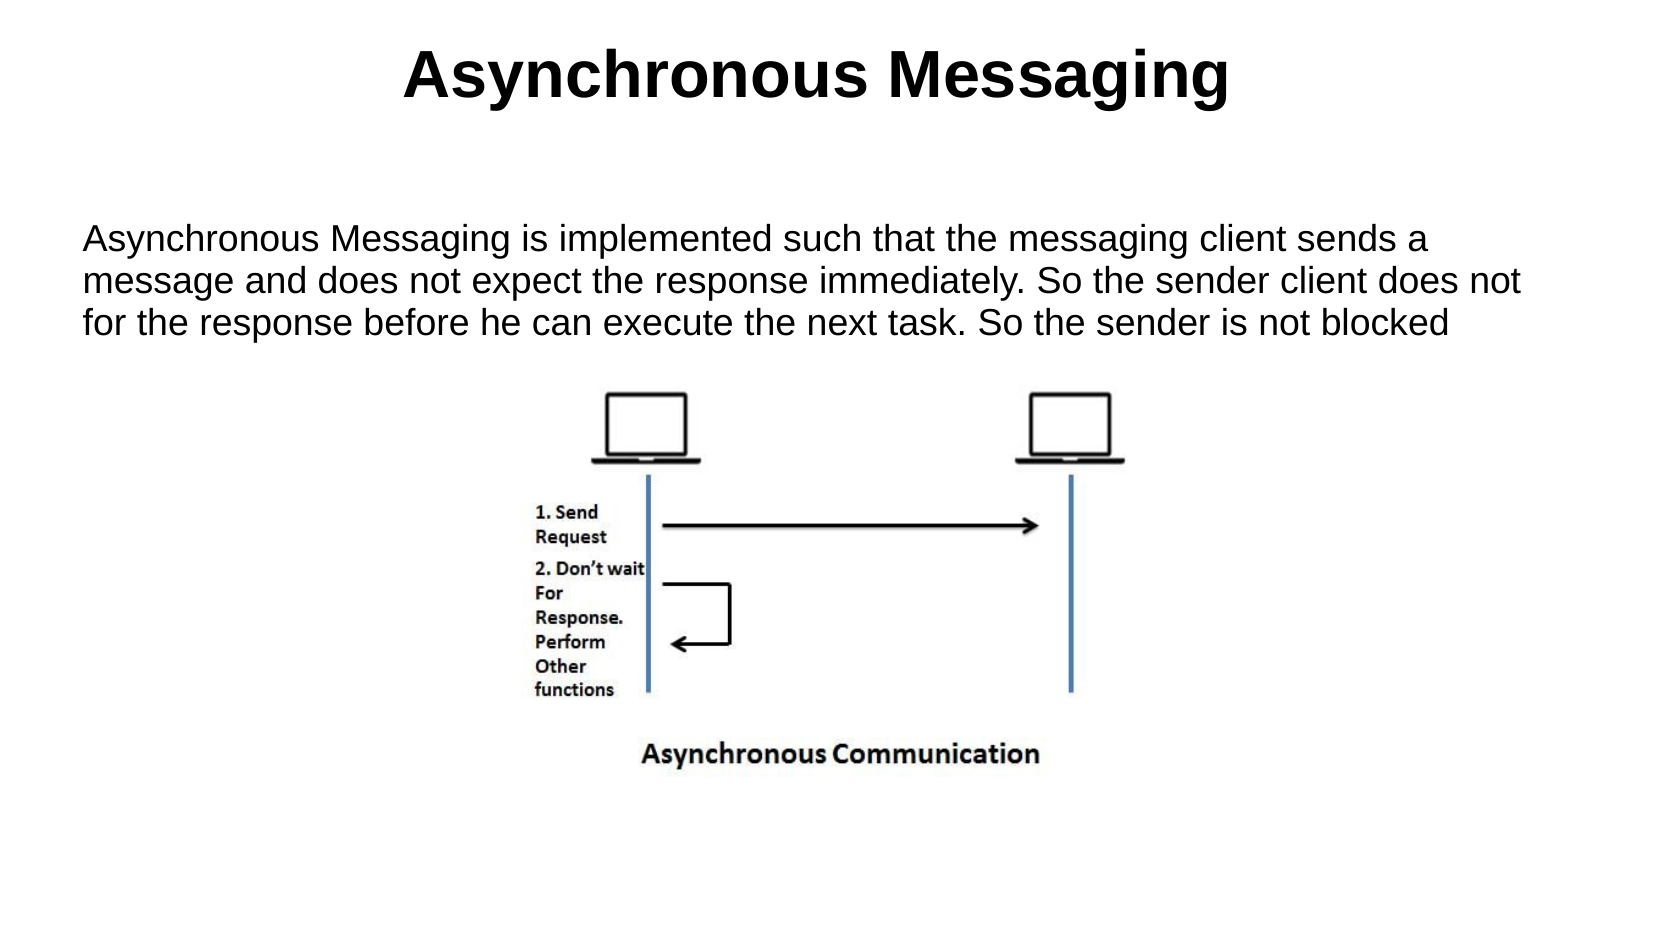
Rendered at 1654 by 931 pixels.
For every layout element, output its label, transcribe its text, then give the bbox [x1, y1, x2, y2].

title Asynchronous Messaging [82, 37, 1571, 112]
picture [502, 366, 1158, 827]
list Asynchronous Messaging is implemented such that the messaging client sends a message and does not expect the response immediately. So the sender client does not for the response before he can execute the next task. So the sender is not blocked [82, 217, 1571, 758]
